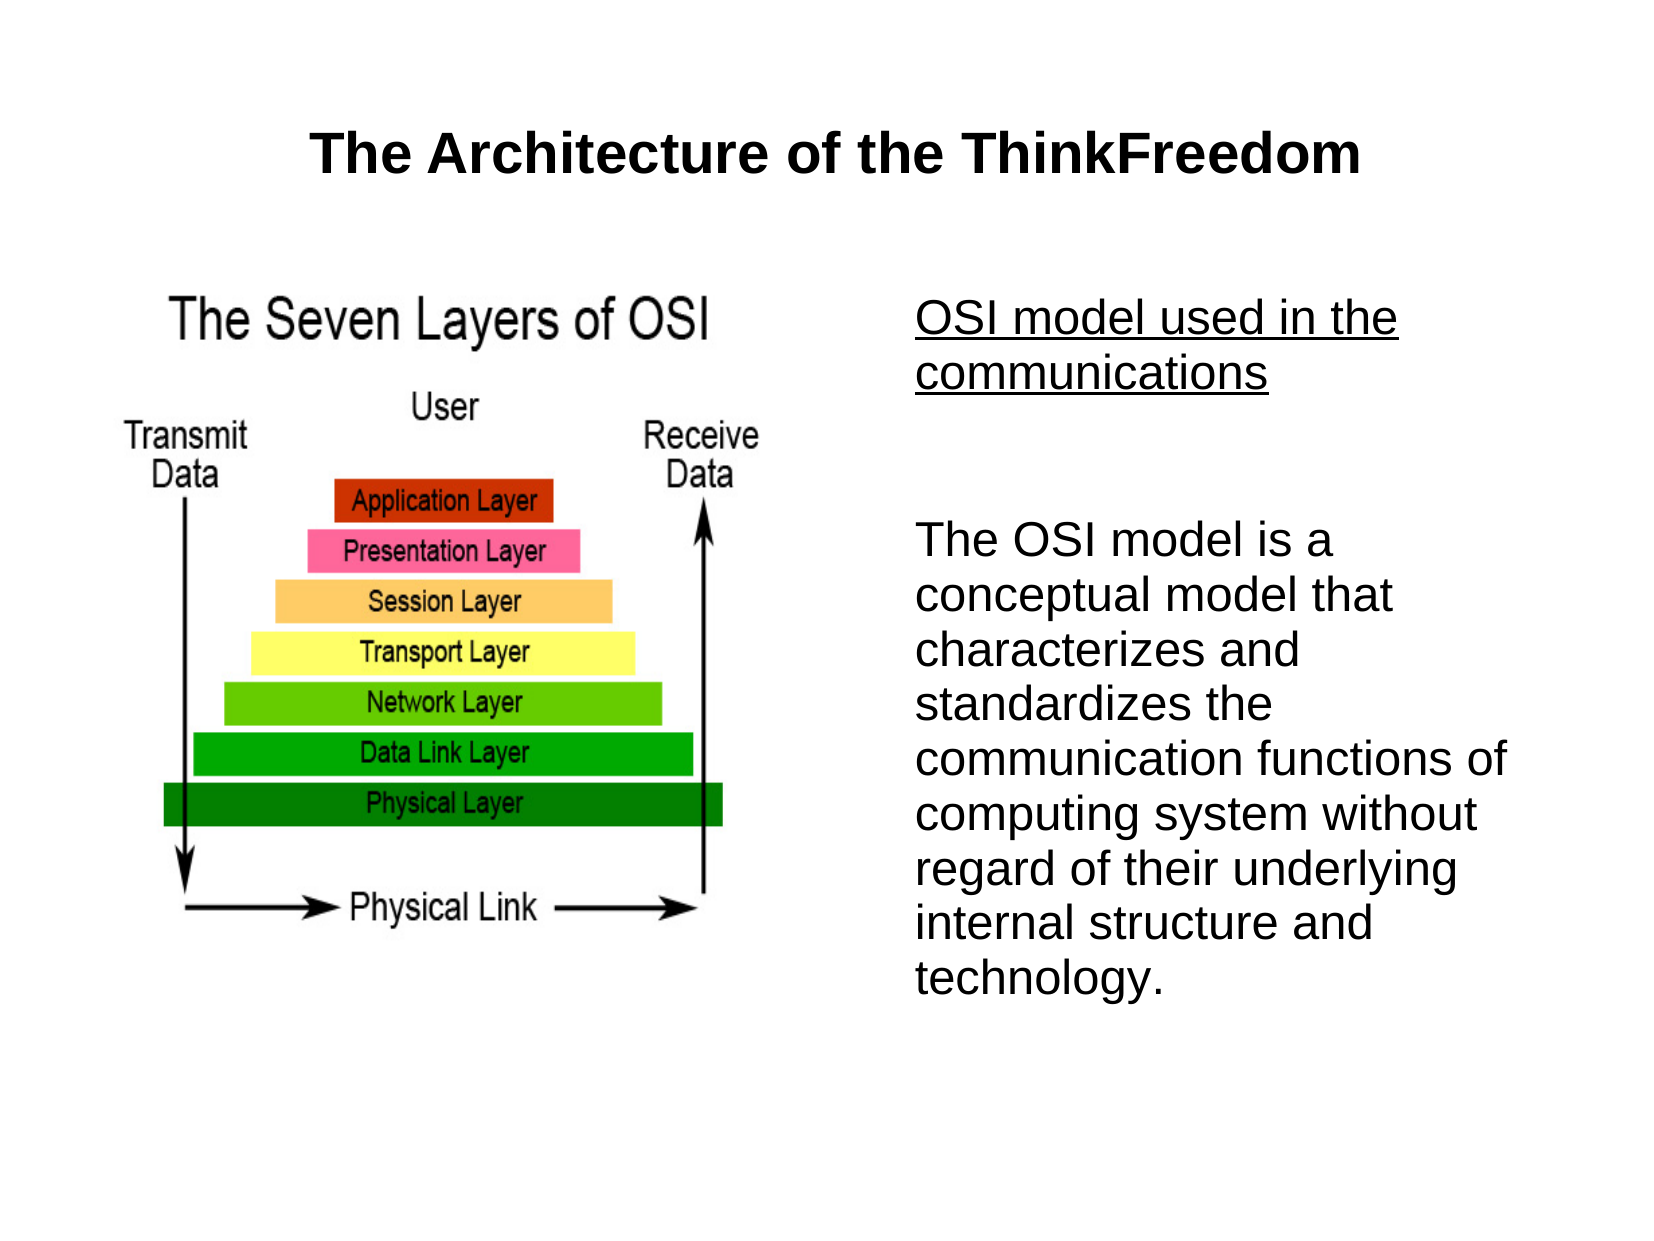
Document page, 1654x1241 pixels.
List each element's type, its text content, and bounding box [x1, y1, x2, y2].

list OSI model used in the communications The OSI model is a conceptual model that characterizes and standardizes the communication functions of computing system without regard of their underlying internal structure and technology. [845, 290, 1572, 1010]
picture [82, 256, 809, 966]
title The Architecture of the ThinkFreedom [82, 49, 1571, 257]
